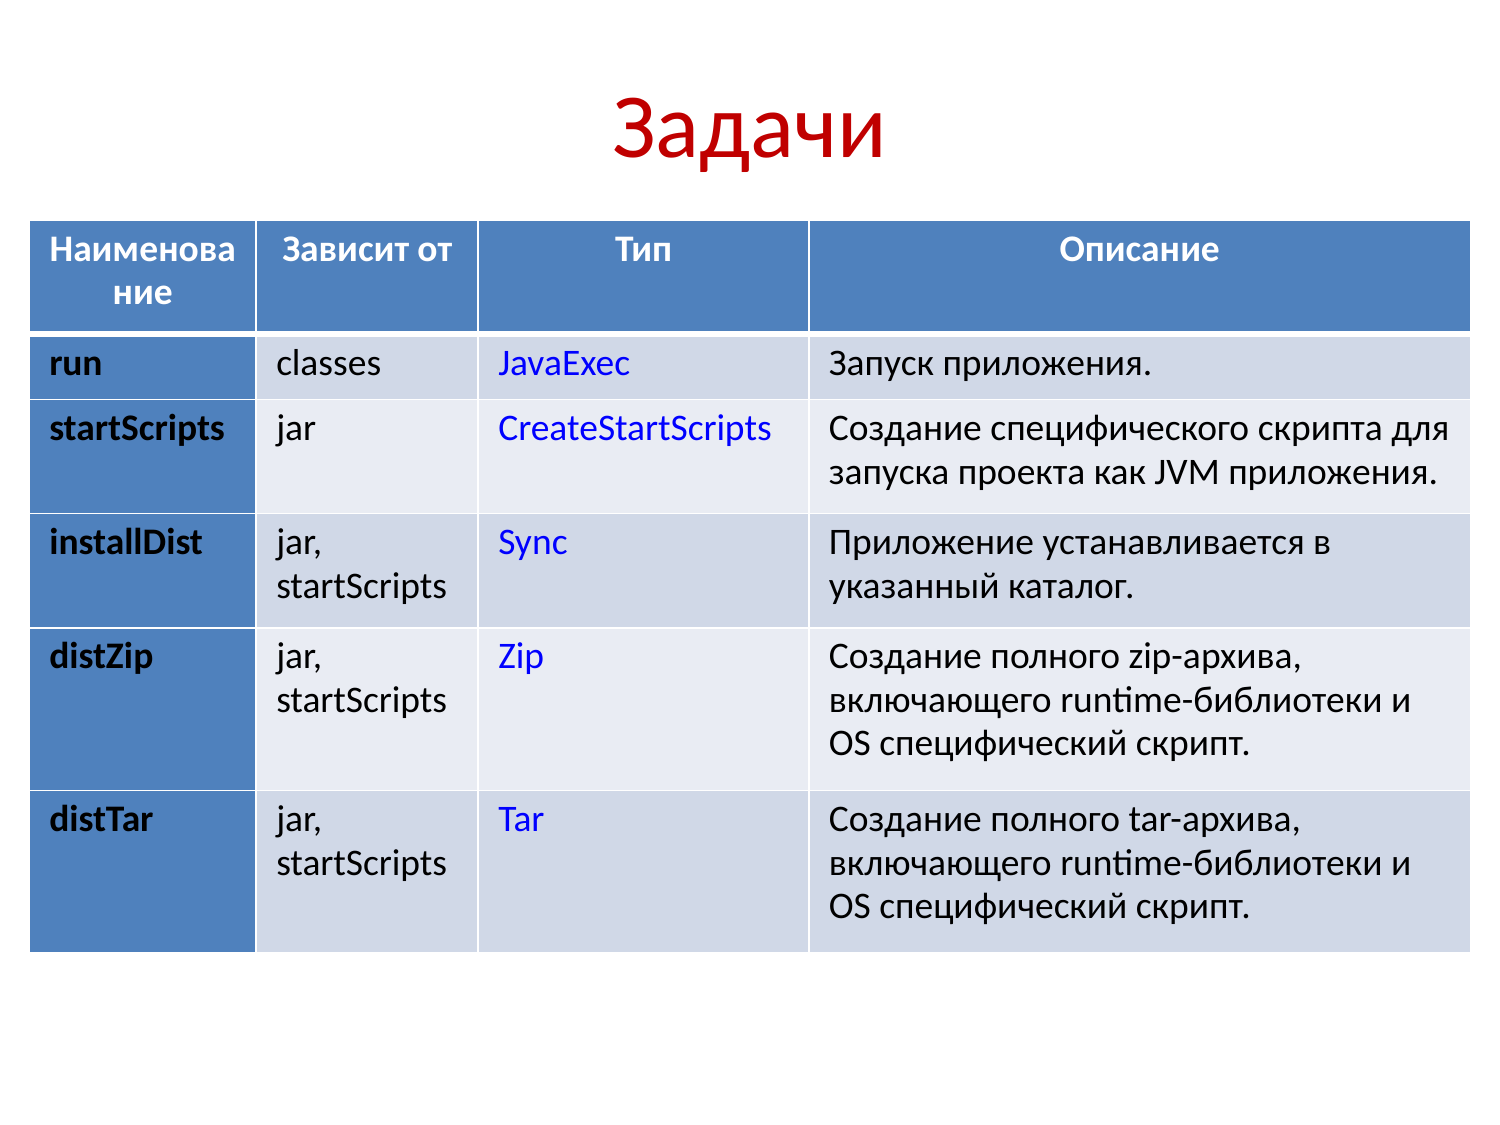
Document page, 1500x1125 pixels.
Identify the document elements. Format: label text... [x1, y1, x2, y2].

table_header Описание [810, 221, 1470, 331]
table_cell Приложение устанавливается в указанный каталог. [810, 514, 1470, 627]
table_cell Создание полного tar-архива, включающего runtime-библиотеки и OS специфический скрипт. [810, 791, 1470, 952]
table_cell startScripts [30, 400, 255, 513]
table_header Тип [479, 221, 808, 331]
table_cell Zip [479, 629, 808, 790]
table_cell distTar [30, 791, 255, 952]
table_cell run [30, 337, 255, 399]
table_header Зависит от [257, 221, 477, 331]
table_cell distZip [30, 629, 255, 790]
table_cell CreateStartScripts [479, 400, 808, 513]
table_cell Создание полного zip-архива, включающего runtime-библиотеки и OS специфический скрипт. [810, 629, 1470, 790]
table_cell installDist [30, 514, 255, 627]
table_cell jar [257, 400, 477, 513]
table_cell Tar [479, 791, 808, 952]
table_cell jar, startScripts [257, 629, 477, 790]
table_cell jar, startScripts [257, 791, 477, 952]
title Задачи [75, 45, 1425, 197]
table_cell Sync [479, 514, 808, 627]
table_header Наименование [30, 221, 255, 331]
table_cell jar, startScripts [257, 514, 477, 627]
table_cell JavaExec [479, 337, 808, 399]
table_cell Создание специфического скрипта для запуска проекта как JVM приложения. [810, 400, 1470, 513]
table_cell classes [257, 337, 477, 399]
table_cell Запуск приложения. [810, 337, 1470, 399]
